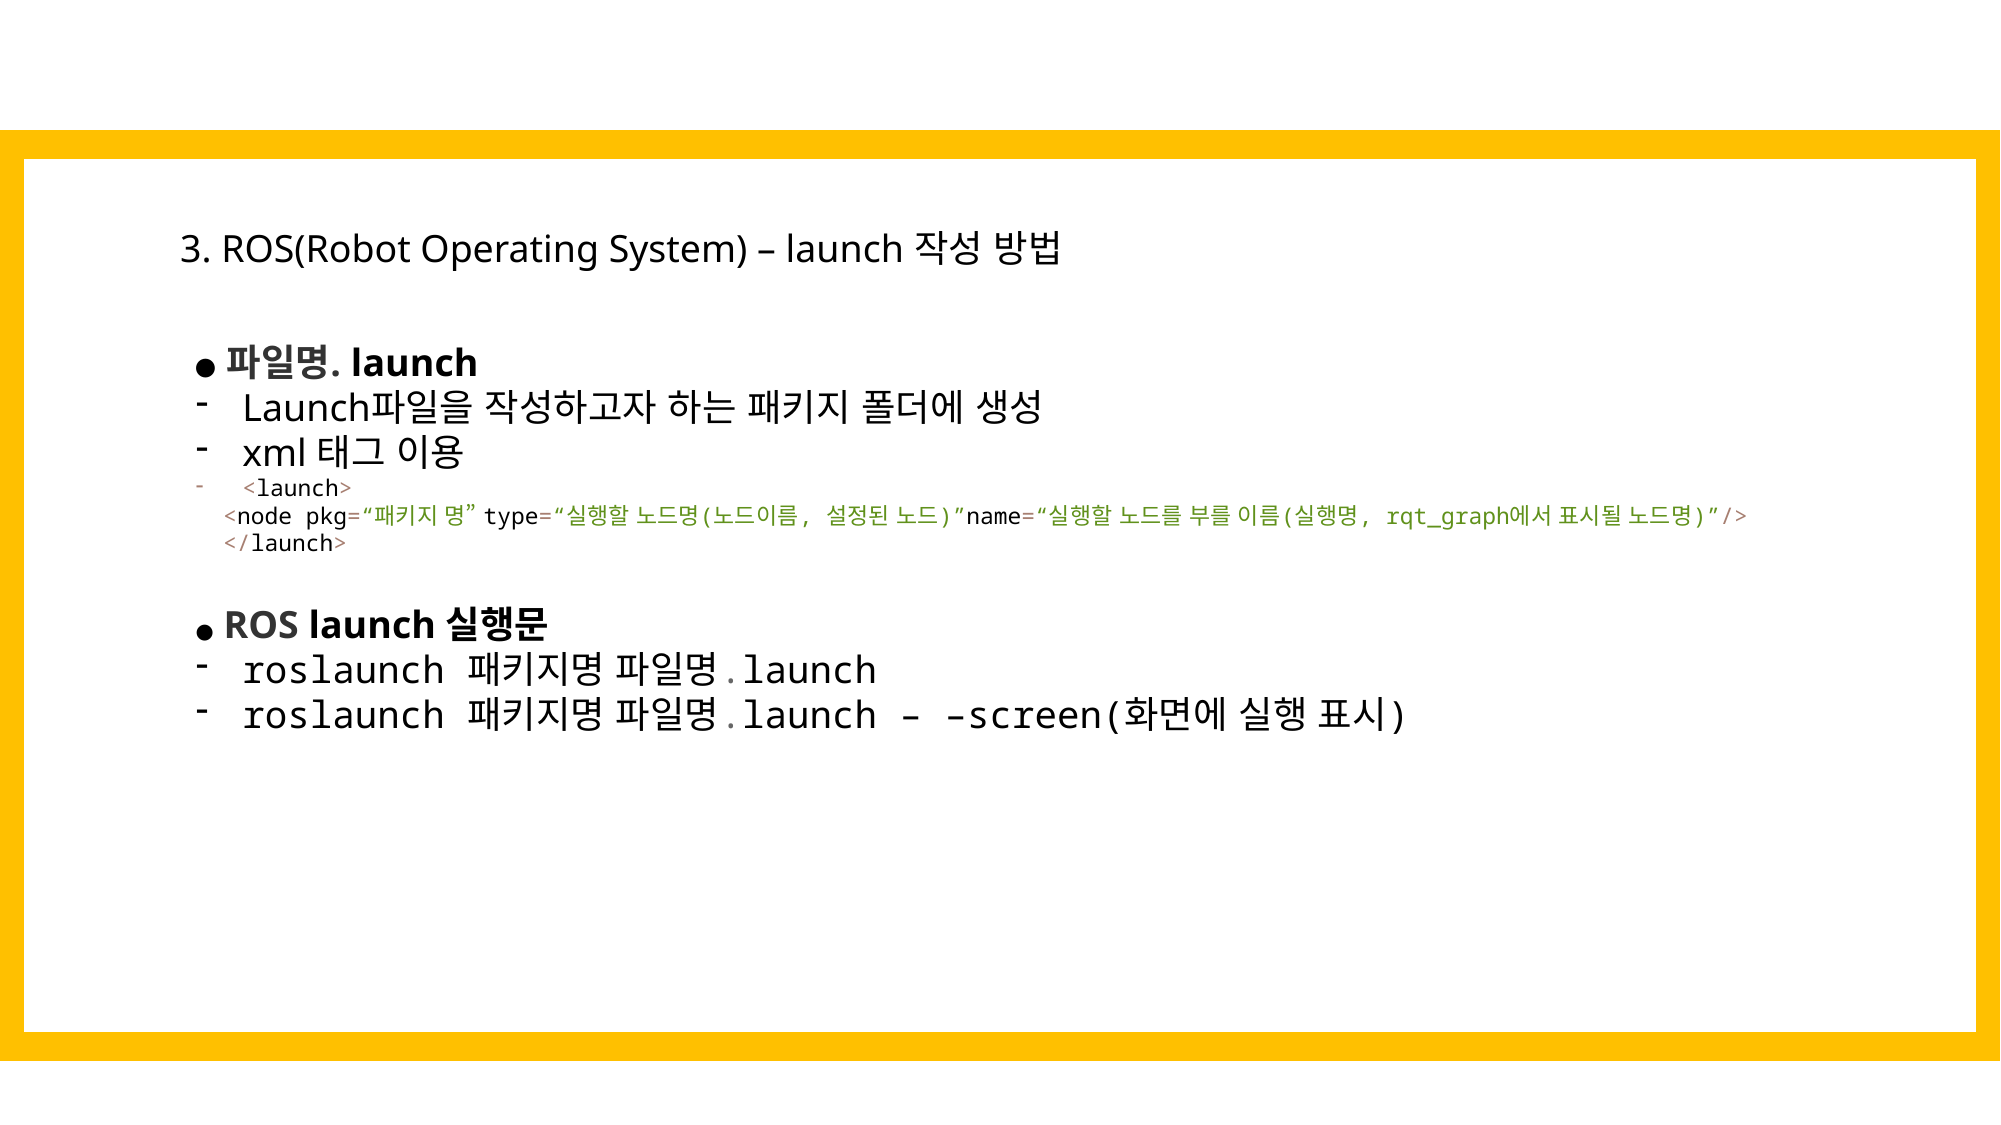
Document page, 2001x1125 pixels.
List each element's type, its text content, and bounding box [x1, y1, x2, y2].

text_box 3. ROS(Robot Operating System) – launch 작성 방법 [165, 217, 1482, 278]
text_box ● 파일명. launch Launch파일을 작성하고자 하는 패키지 폴더에 생성 xml 태그 이용 <launch> <node pkg=“패키지 명” type=“실행할 노드명(노드이름, 설정된 노드)”name=“실행할 노드를 부를 이름(실행명, rqt_graph에서 표시될 노드명)”/> </launch> ● ros launch 실행문 roslaunch 패키지명 파일명.launch roslaunch 패키지명 파일명.launch – –screen(화면에 실행 표시) [180, 331, 1909, 789]
